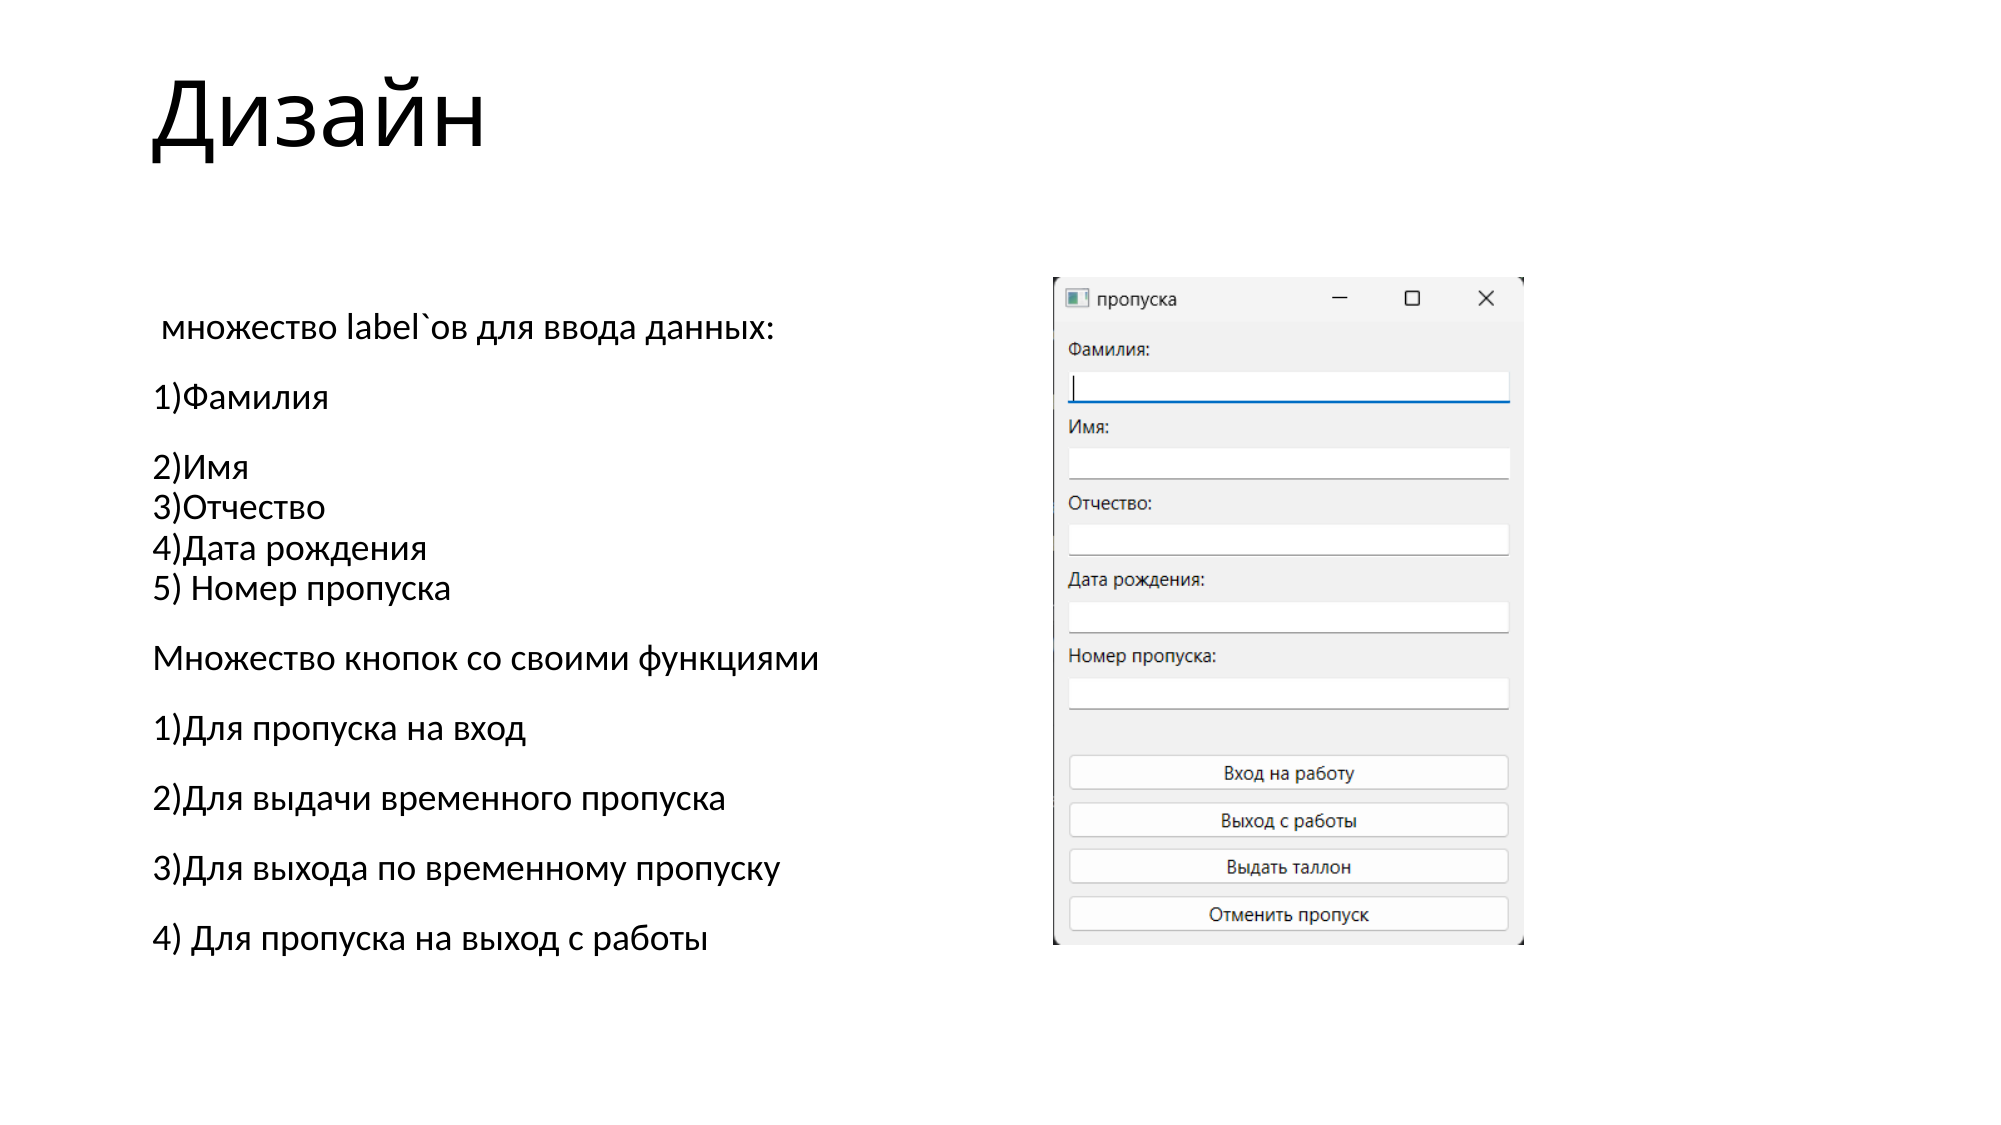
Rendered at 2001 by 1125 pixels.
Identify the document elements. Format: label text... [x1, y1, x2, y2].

title Дизайн [137, 59, 1863, 278]
picture [1053, 277, 1524, 945]
list множество label`ов для ввода данных: 1)Фамилия 2)Имя 3)Отчество 4)Дата рождения 5) Номер пропуска Множество кнопок со своими функциями 1)Для пропуска на вход 2)Для выдачи временного пропуска 3)Для выхода по временному пропуску 4) Для пропуска на выход с работы [137, 299, 1863, 1014]
